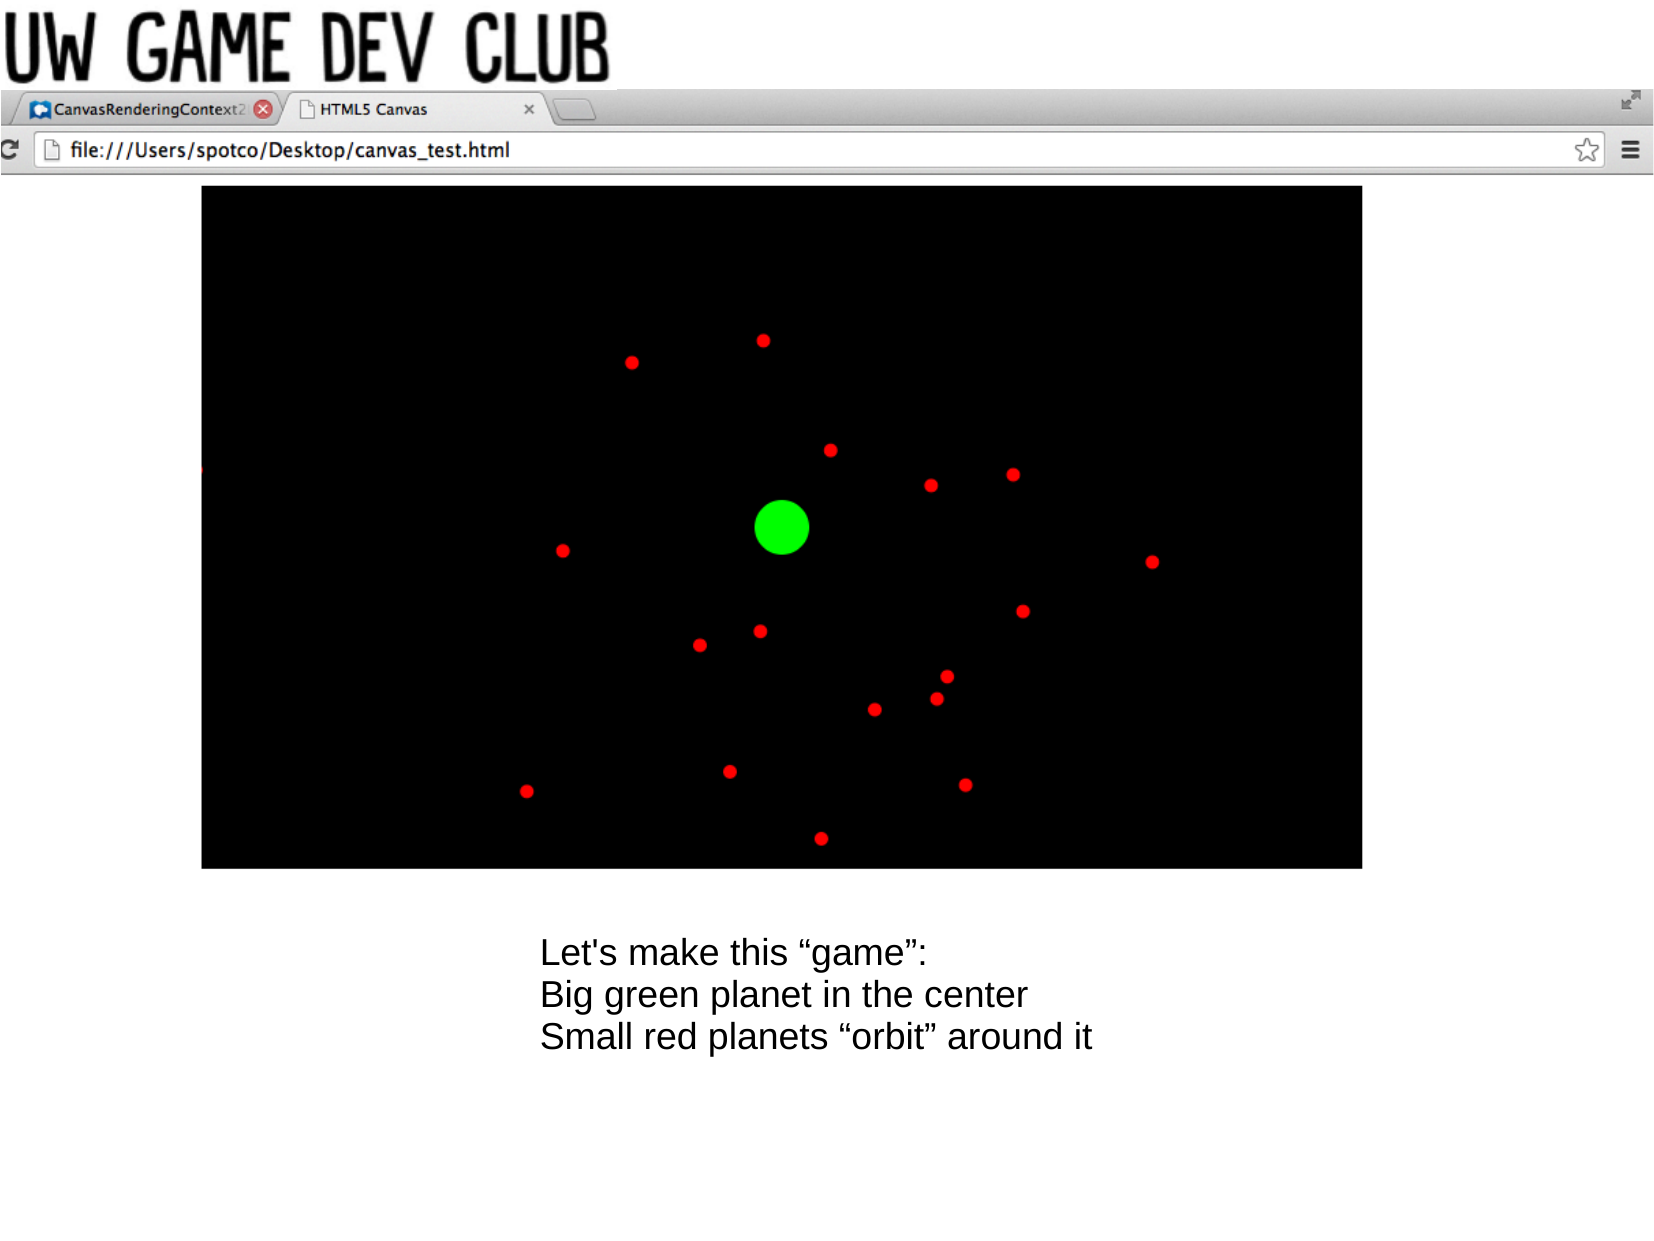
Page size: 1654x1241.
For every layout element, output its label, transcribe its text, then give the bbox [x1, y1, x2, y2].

text_box Let's make this “game”: Big green planet in the center Small red planets “orbit” around it [525, 924, 1291, 1066]
picture [1, 0, 1654, 951]
